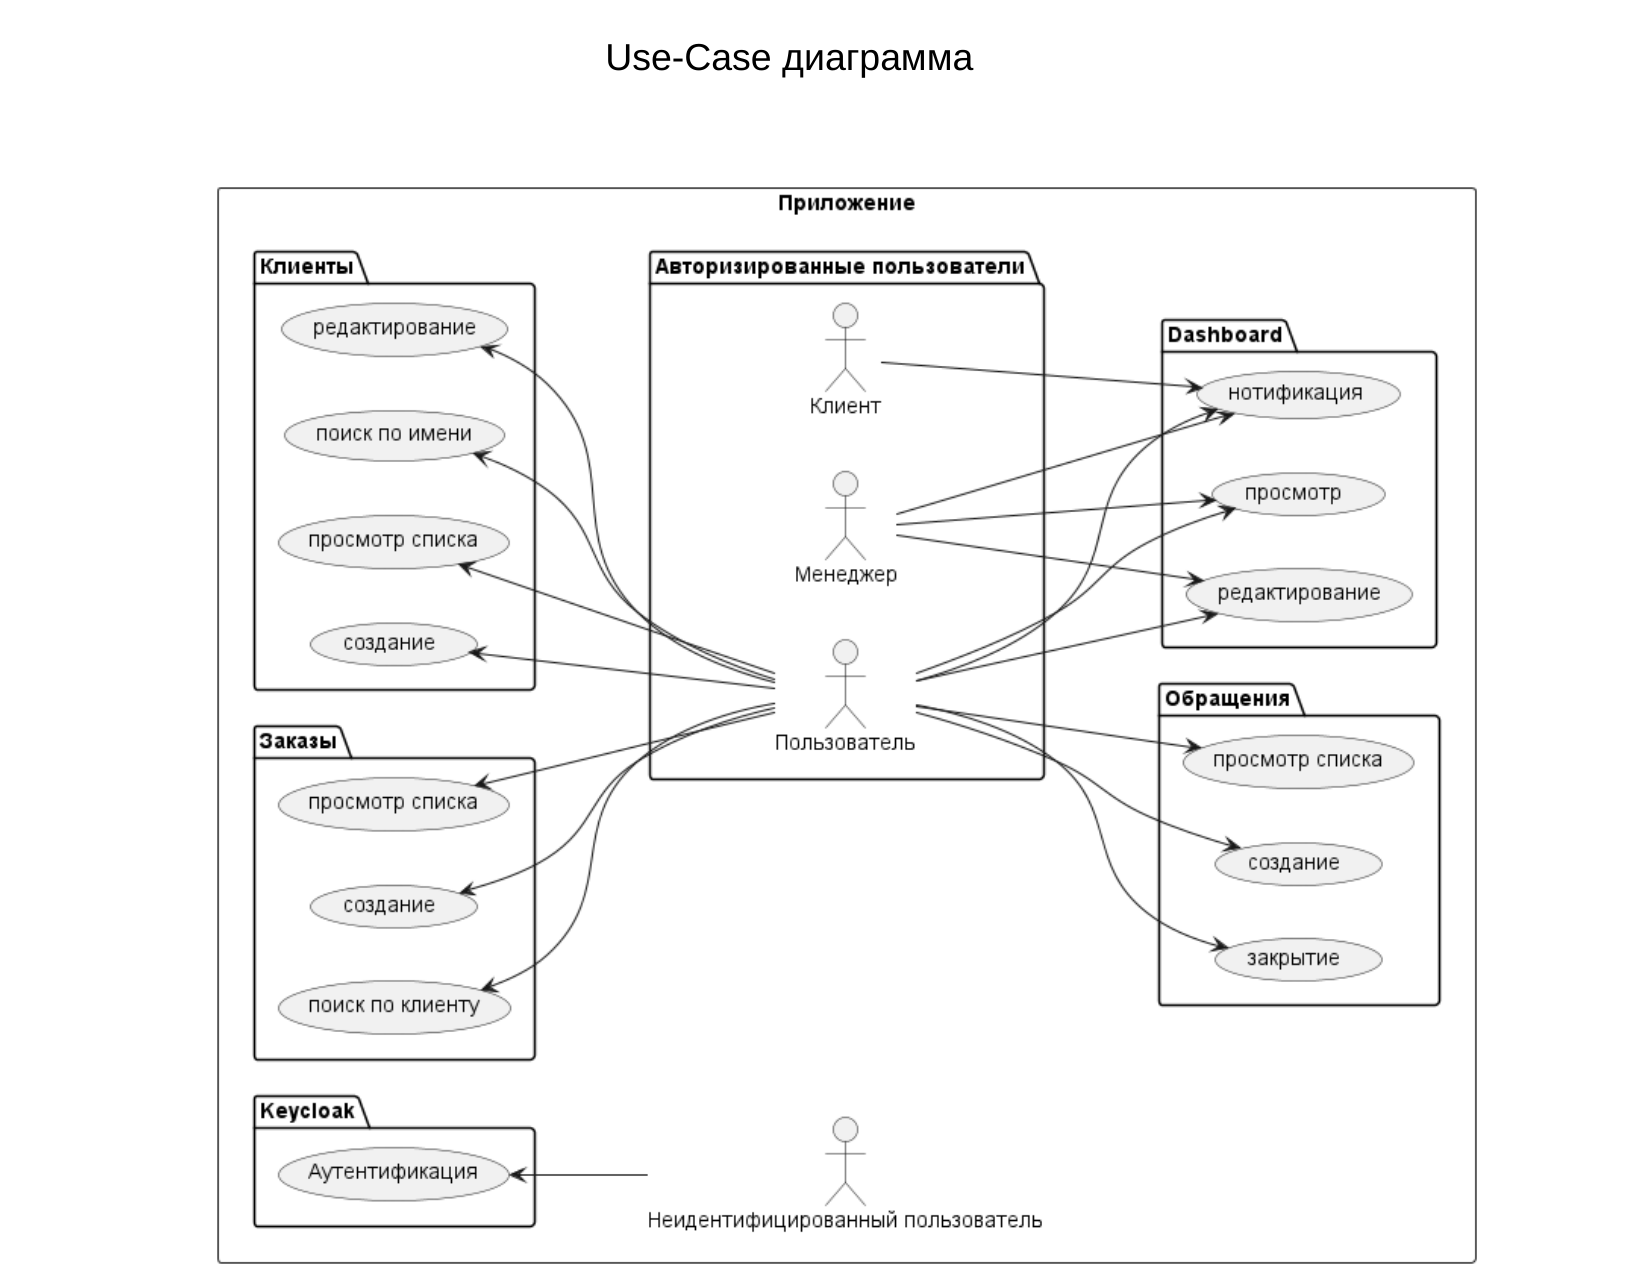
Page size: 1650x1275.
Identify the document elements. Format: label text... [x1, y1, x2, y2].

text_box <slide-name> [590, 29, 1388, 87]
picture [207, 177, 1483, 1270]
